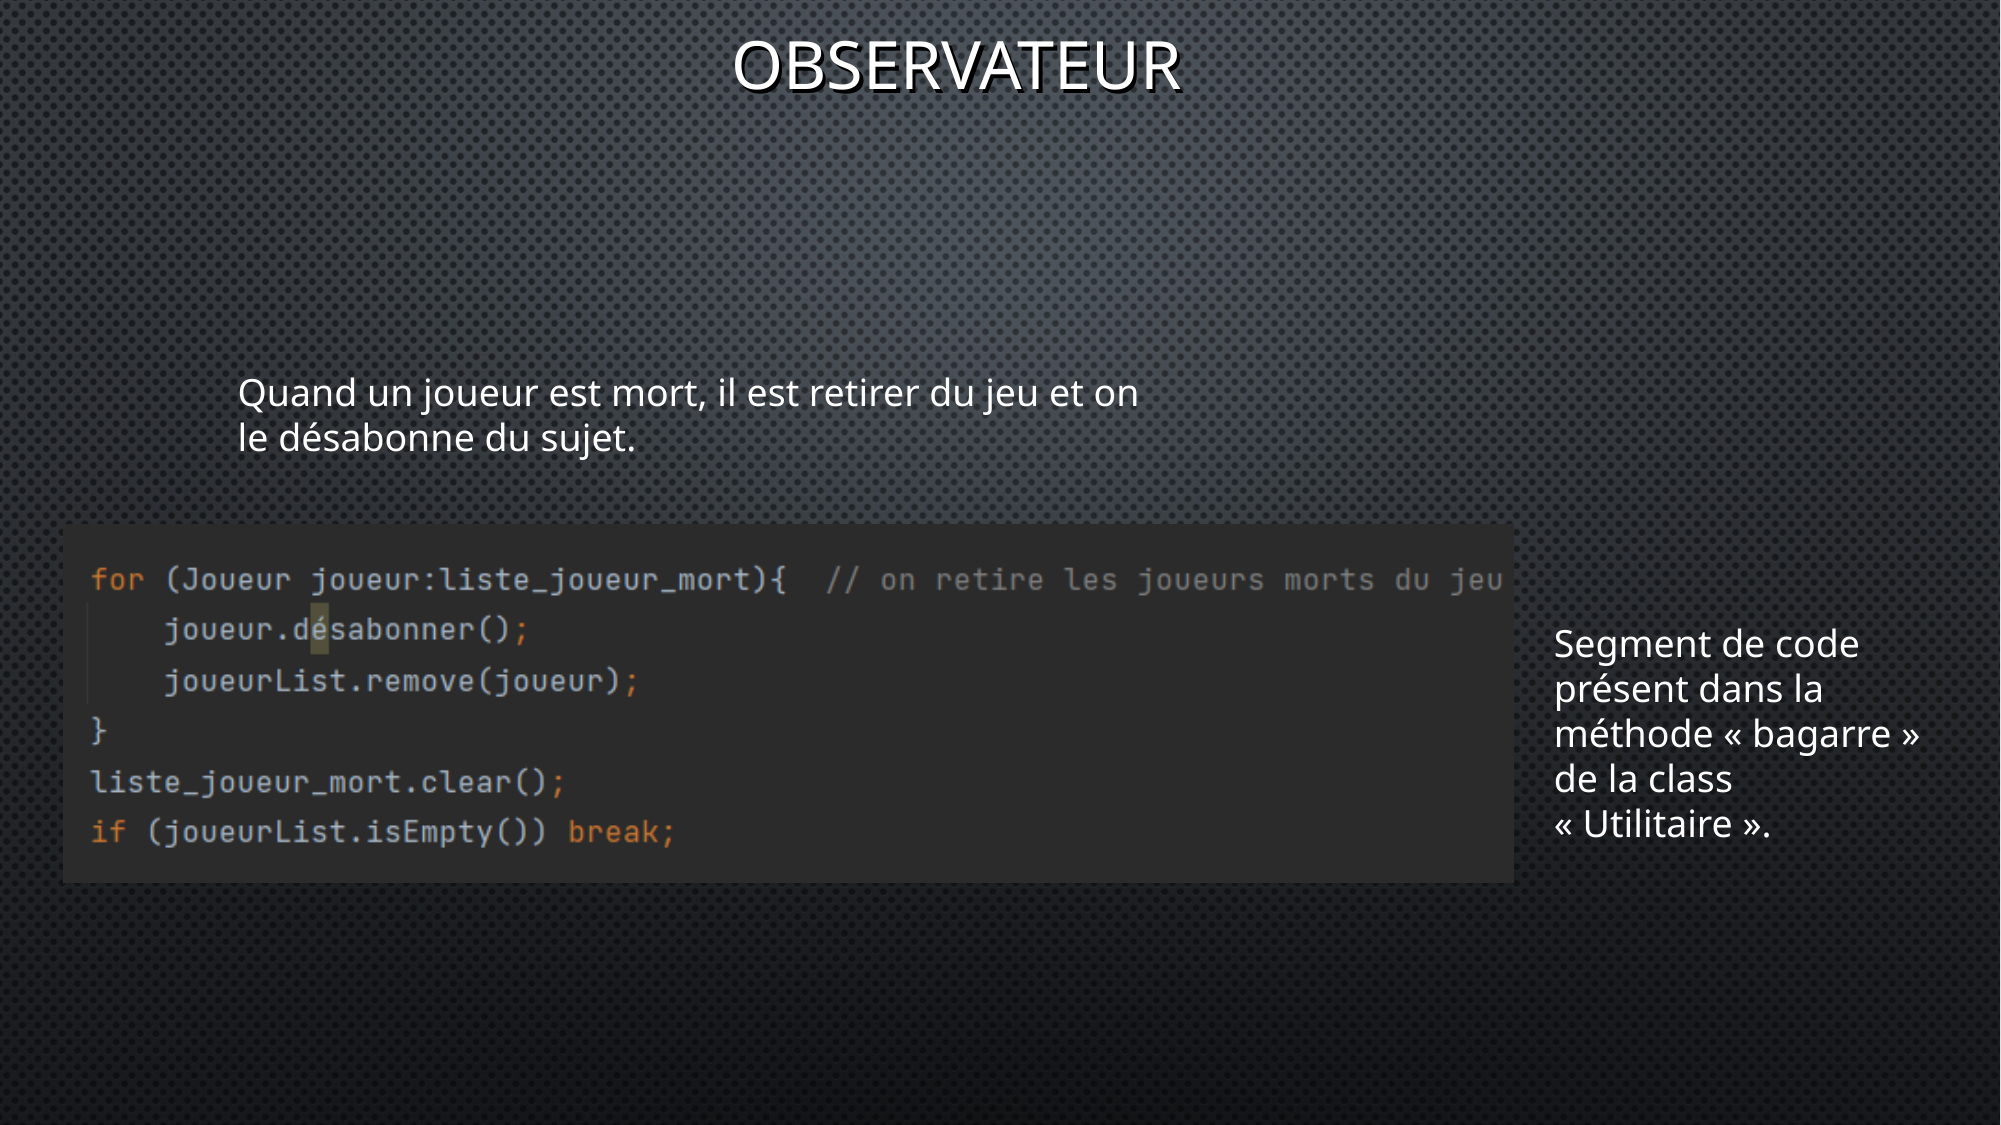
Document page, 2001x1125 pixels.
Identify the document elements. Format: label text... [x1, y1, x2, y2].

text_box Segment de code présent dans la méthode « bagarre » de la class « Utilitaire ». [1539, 612, 1966, 855]
text_box Quand un joueur est mort, il est retirer du jeu et on le désabonne du sujet. [222, 361, 1160, 468]
picture [63, 524, 1514, 883]
title Observateur [273, 15, 1640, 111]
